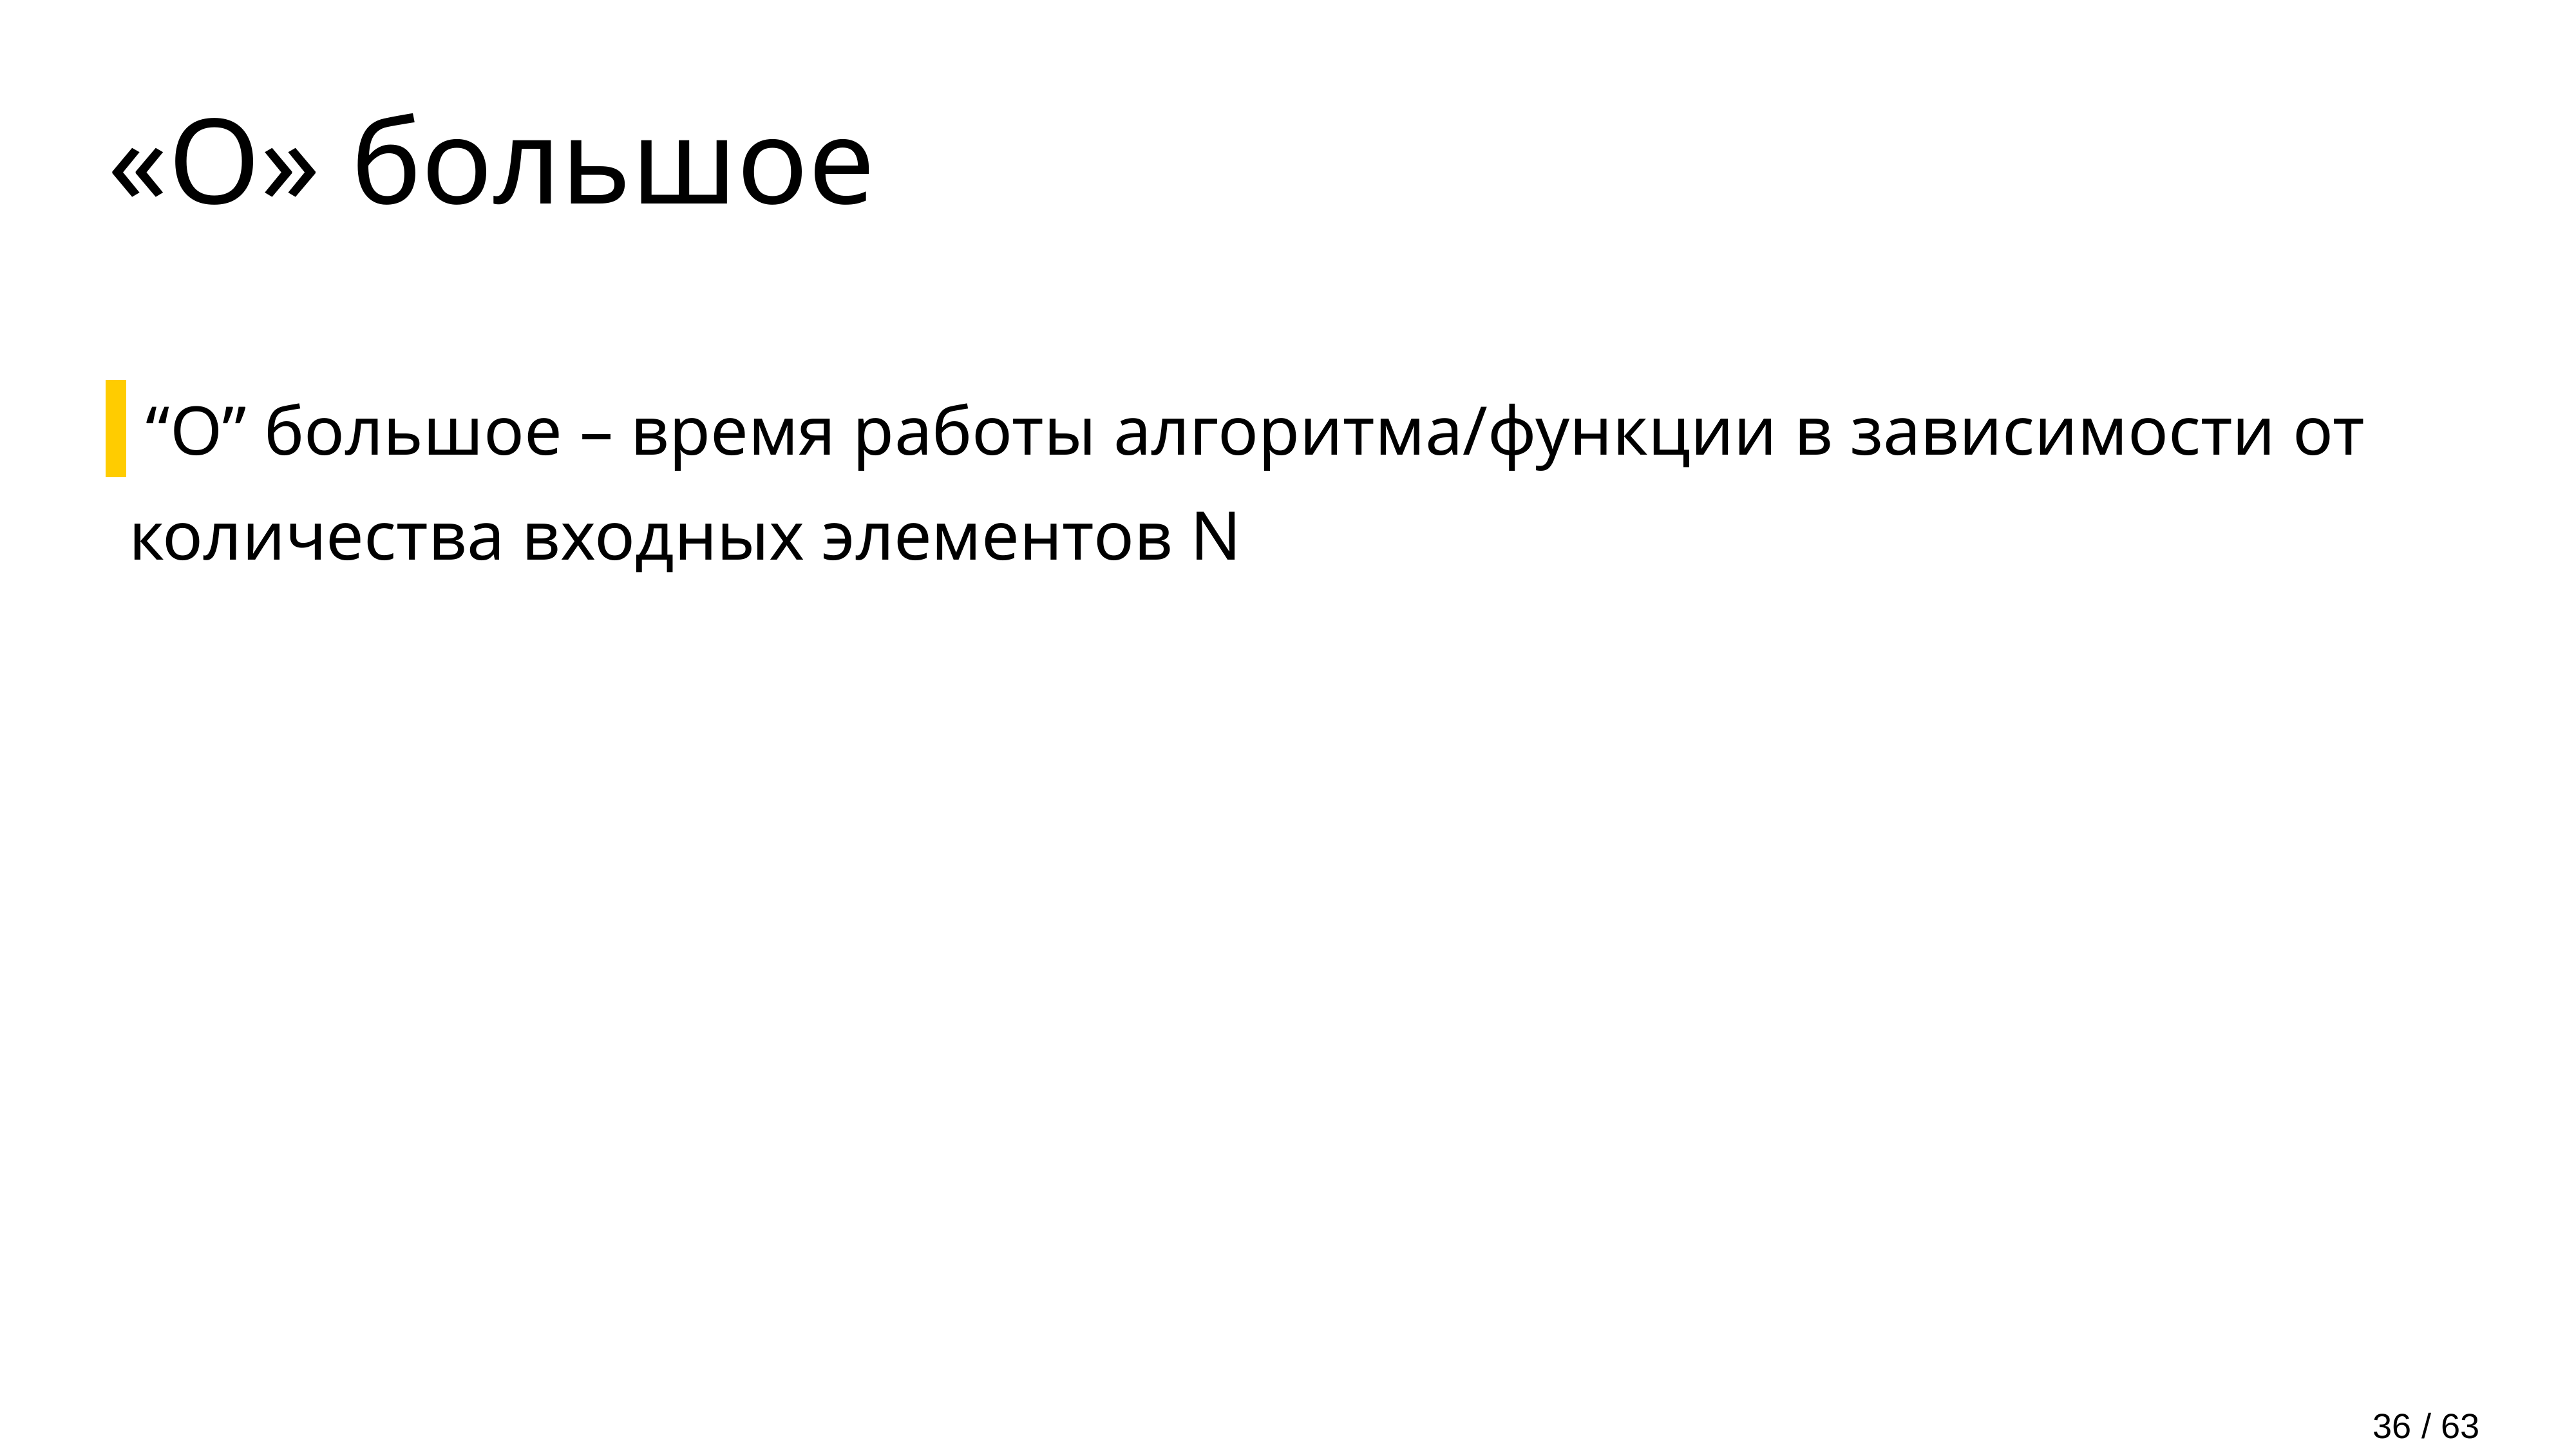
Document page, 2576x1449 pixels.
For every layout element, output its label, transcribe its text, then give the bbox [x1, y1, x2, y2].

text_box “О” большое – время работы алгоритма/функции в зависимости от количества входных элементов N [96, 364, 2512, 1419]
title «О» большое [108, 80, 2468, 242]
text_box <number> / 63 [2363, 1402, 2576, 1449]
